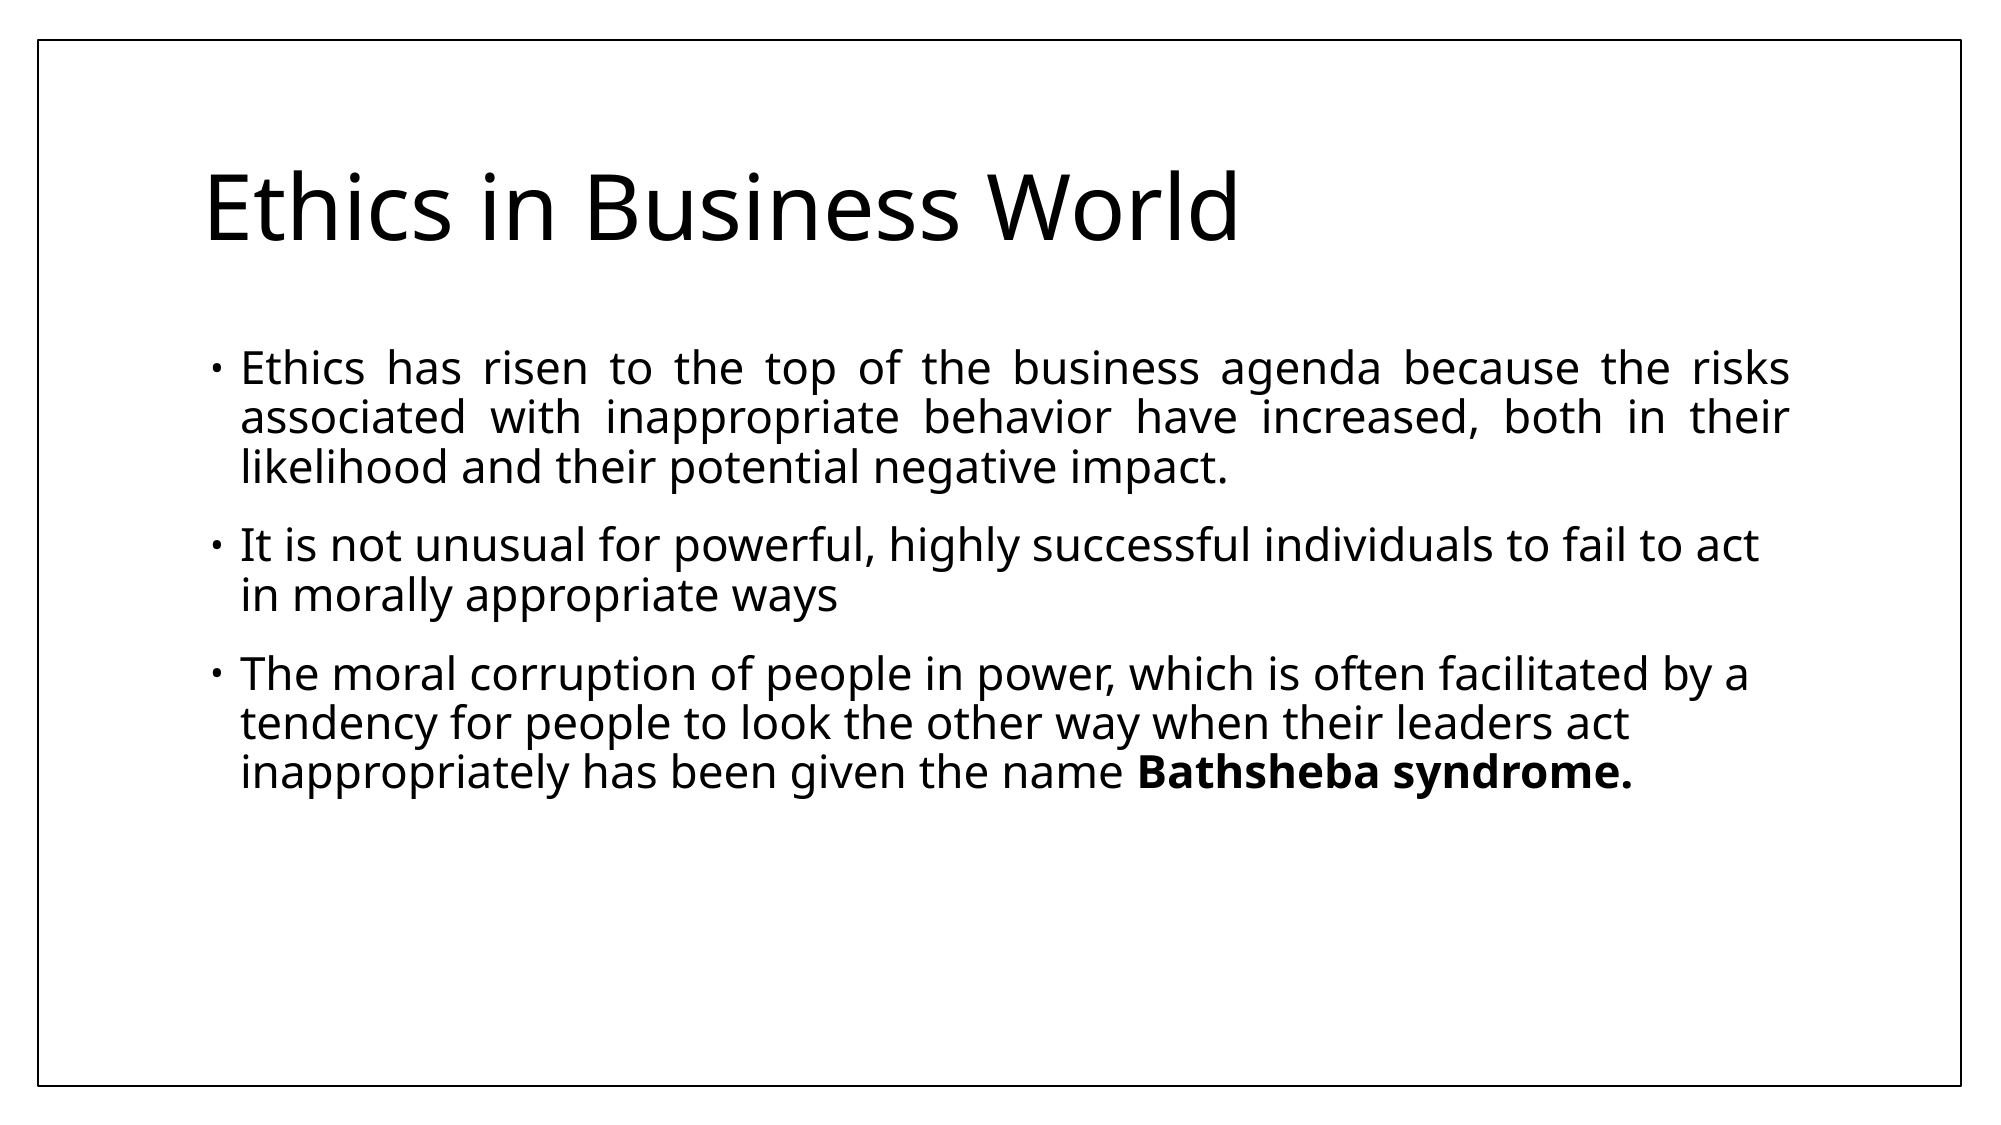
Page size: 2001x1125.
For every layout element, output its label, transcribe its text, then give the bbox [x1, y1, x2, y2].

title Ethics in Business World [187, 99, 1808, 323]
list Ethics has risen to the top of the business agenda because the risks associated with inappropriate behavior have increased, both in their likelihood and their potential negative impact. It is not unusual for powerful, highly successful individuals to fail to act in morally appropriate ways The moral corruption of people in power, which is often facilitated by a tendency for people to look the other way when their leaders act inappropriately has been given the name Bathsheba syndrome. [187, 337, 1808, 1000]
